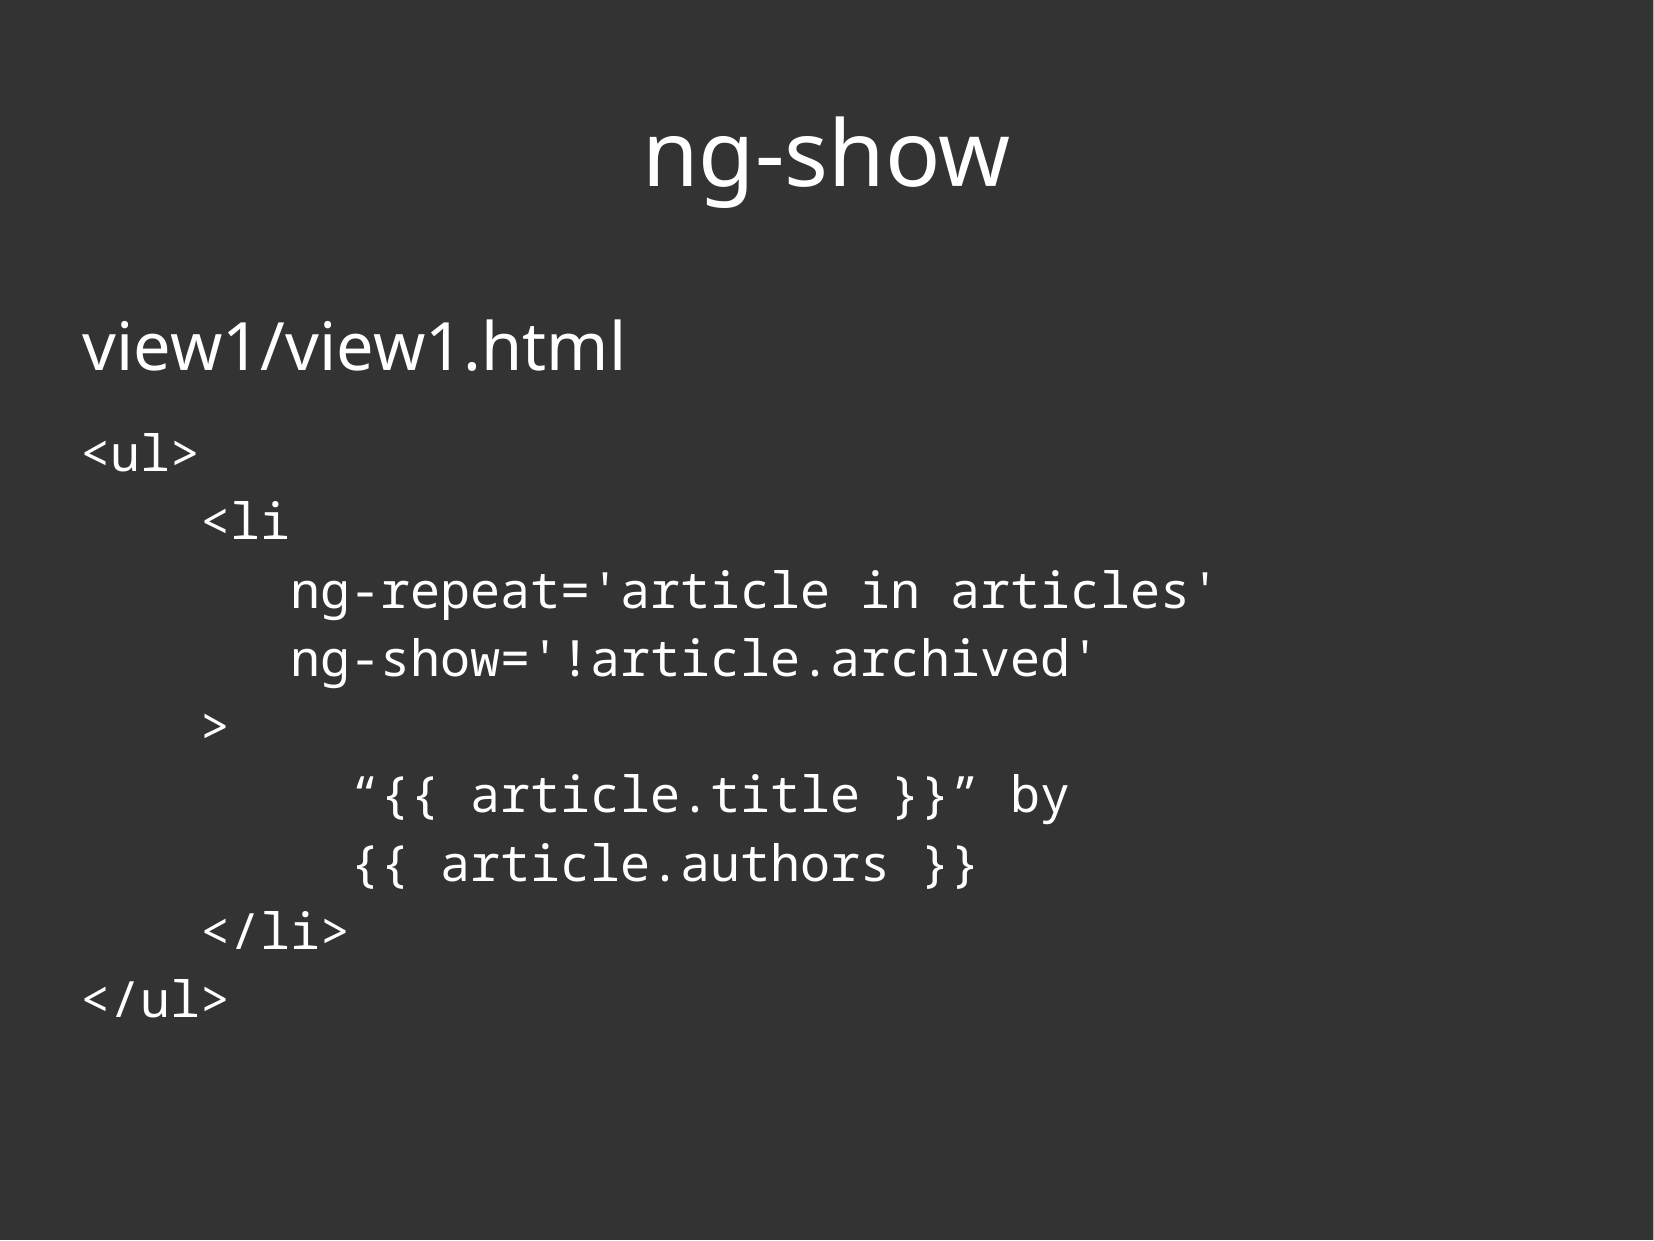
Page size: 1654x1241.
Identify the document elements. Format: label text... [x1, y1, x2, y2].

text_box <ul> <li ng-repeat='article in articles' ng-show='!article.archived' > “{{ article.title }}” by {{ article.authors }} </li> </ul> [65, 410, 1554, 876]
title ng-show [82, 47, 1571, 255]
title view1/view1.html [82, 272, 1572, 417]
